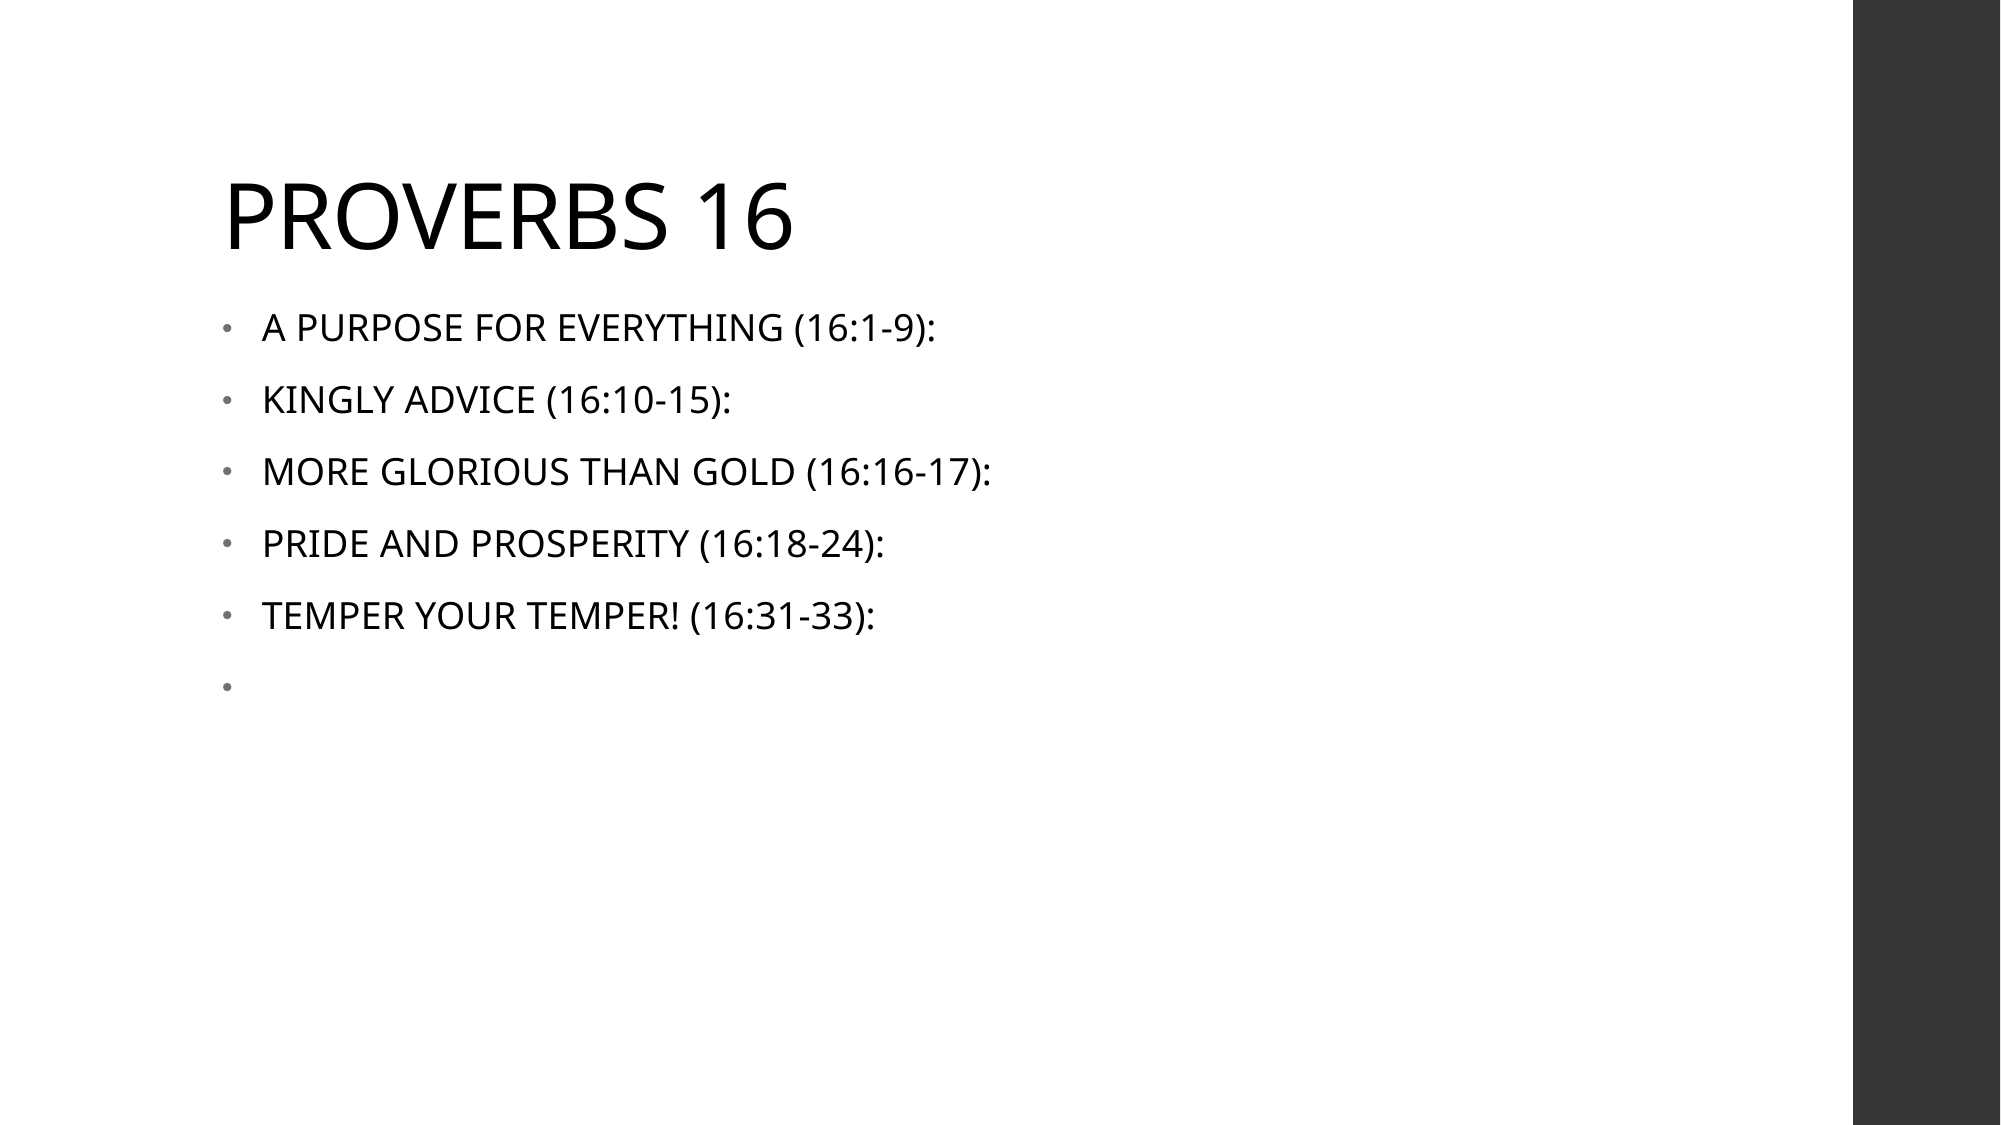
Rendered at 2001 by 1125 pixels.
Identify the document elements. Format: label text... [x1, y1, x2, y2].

title PROVERBS 16 [206, 60, 1797, 278]
list A PURPOSE FOR EVERYTHING (16:1-9): KINGLY ADVICE (16:10-15): MORE GLORIOUS THAN GOLD (16:16-17): PRIDE AND PROSPERITY (16:18-24): TEMPER YOUR TEMPER! (16:31-33): [206, 299, 1617, 1014]
